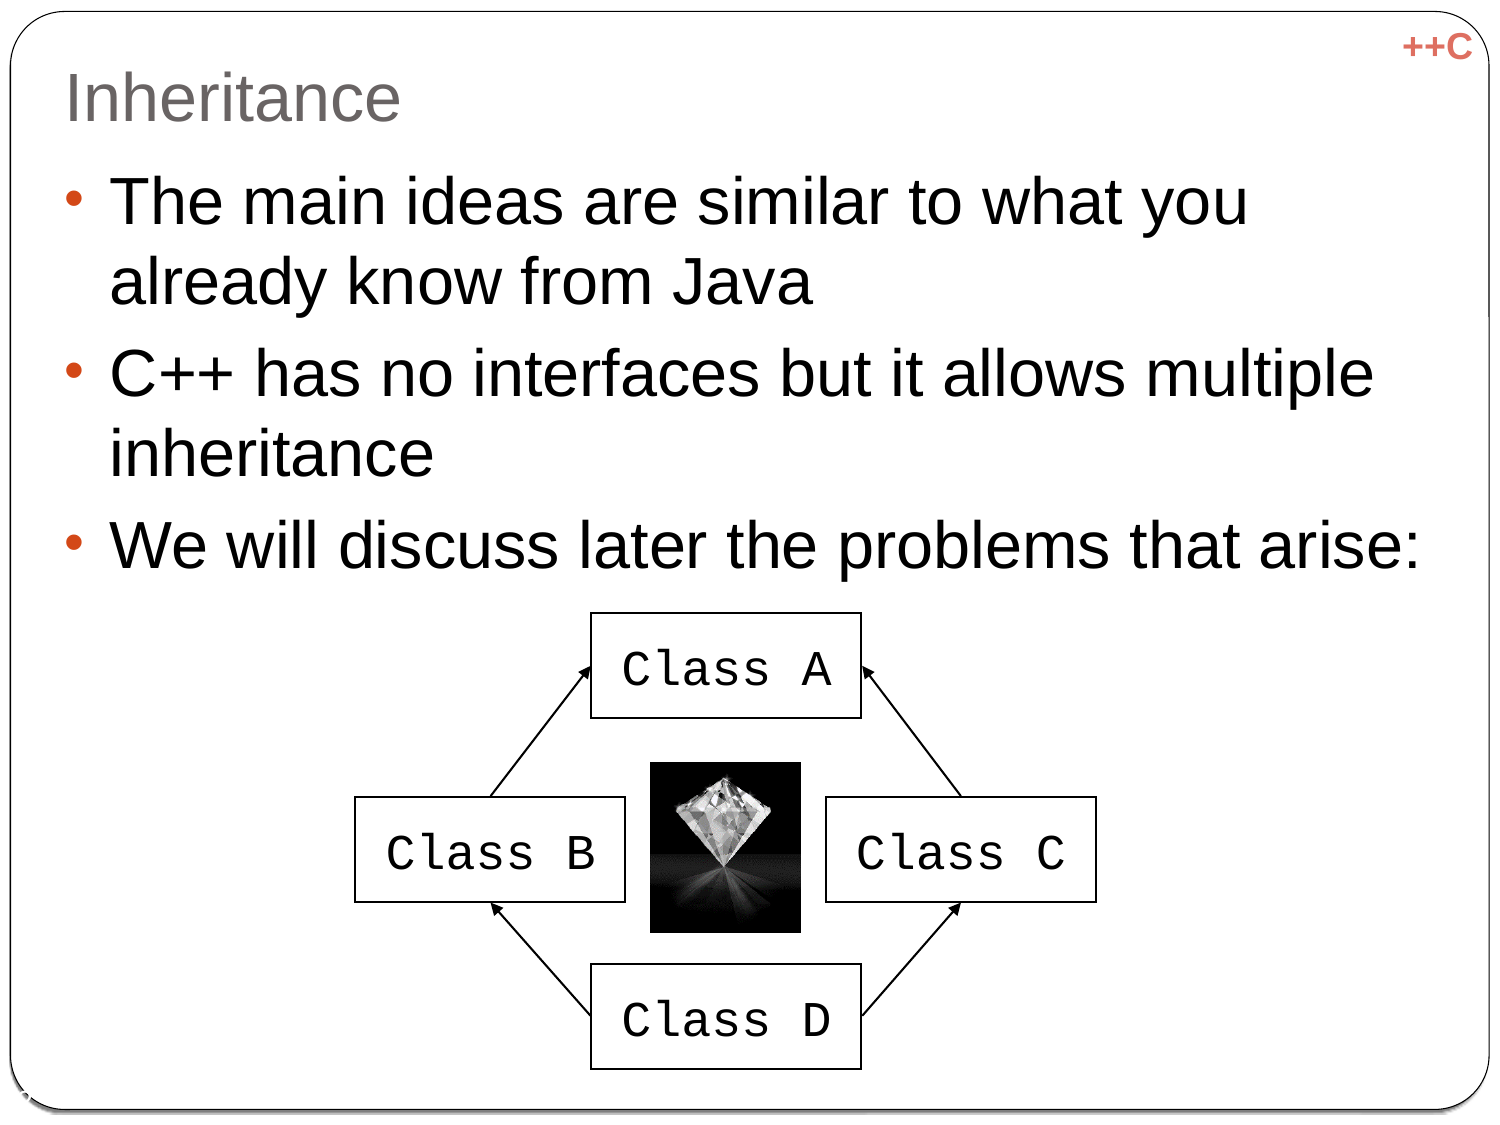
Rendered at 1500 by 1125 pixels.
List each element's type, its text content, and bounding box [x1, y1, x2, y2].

list The main ideas are similar to what you already know from Java C++ has no interfaces but it allows multiple inheritance We will discuss later the problems that arise: [50, 149, 1450, 1088]
text_box Class A [591, 613, 862, 719]
text_box Class D [591, 963, 862, 1069]
picture [650, 762, 801, 933]
title Inheritance [50, 45, 1450, 149]
slide_number <number> [0, 1074, 50, 1125]
text_box Class C [825, 796, 1096, 903]
text_box Class B [355, 796, 626, 903]
